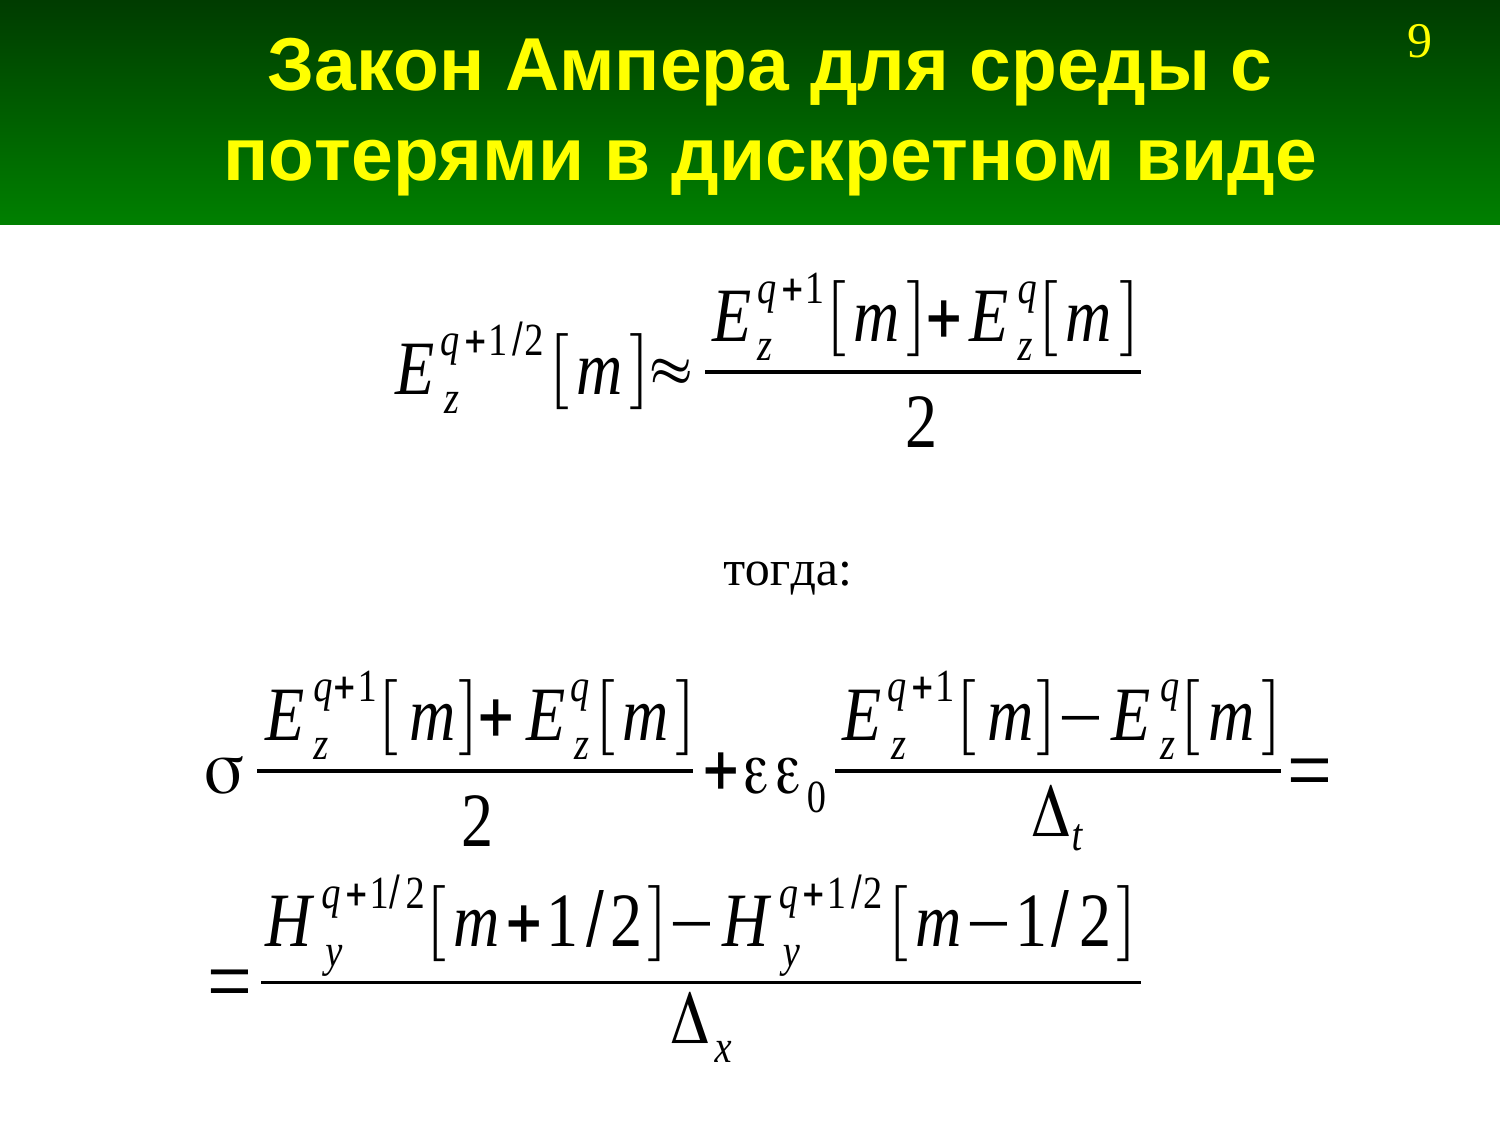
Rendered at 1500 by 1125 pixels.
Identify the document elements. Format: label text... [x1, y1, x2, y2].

chart [188, 658, 1354, 1073]
text_box тогда: [708, 527, 888, 611]
title Закон Ампера для среды с потерями в дискретном виде [100, 7, 1441, 204]
chart [375, 259, 1158, 467]
